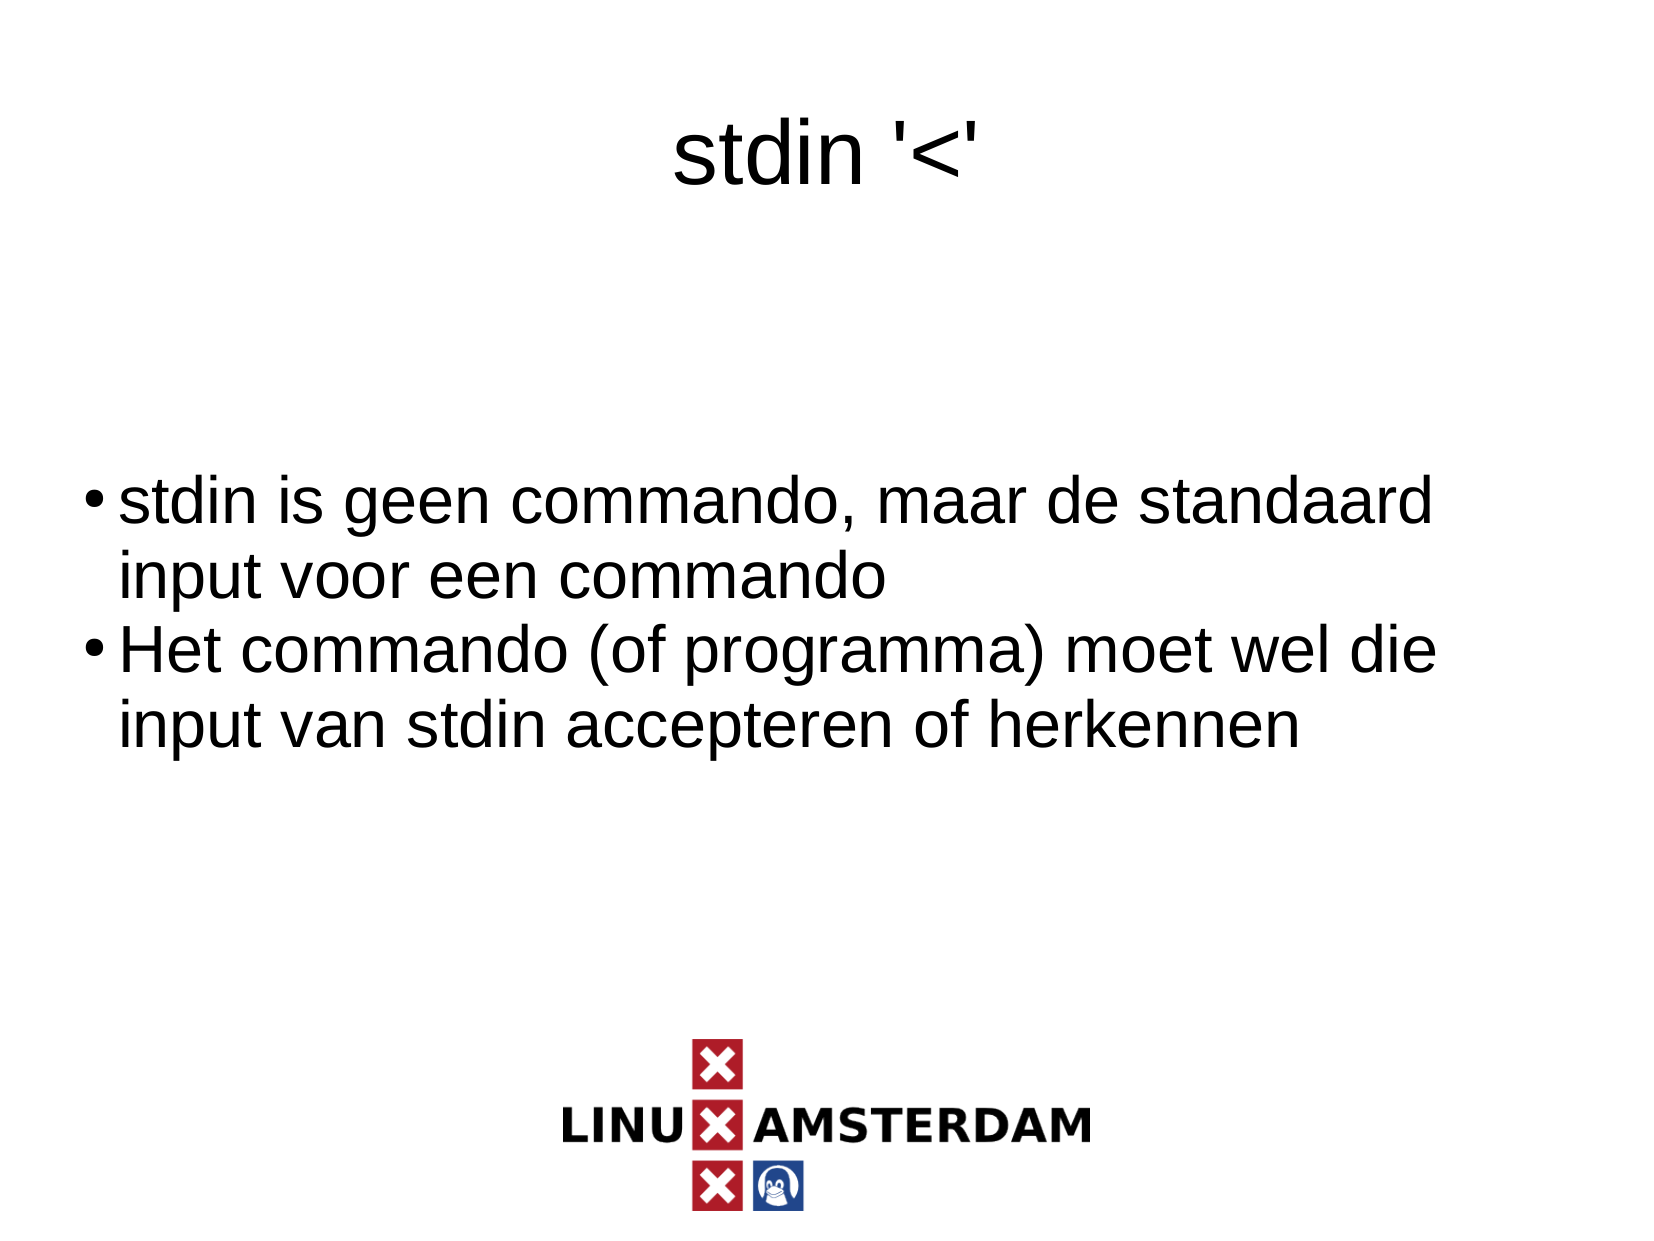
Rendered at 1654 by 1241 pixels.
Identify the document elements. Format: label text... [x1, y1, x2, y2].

subtitle stdin is geen commando, maar de standaard input voor een commando Het commando (of programma) moet wel die input van stdin accepteren of herkennen [82, 290, 1571, 1010]
picture [563, 1039, 1090, 1211]
title stdin '<' [82, 49, 1571, 257]
